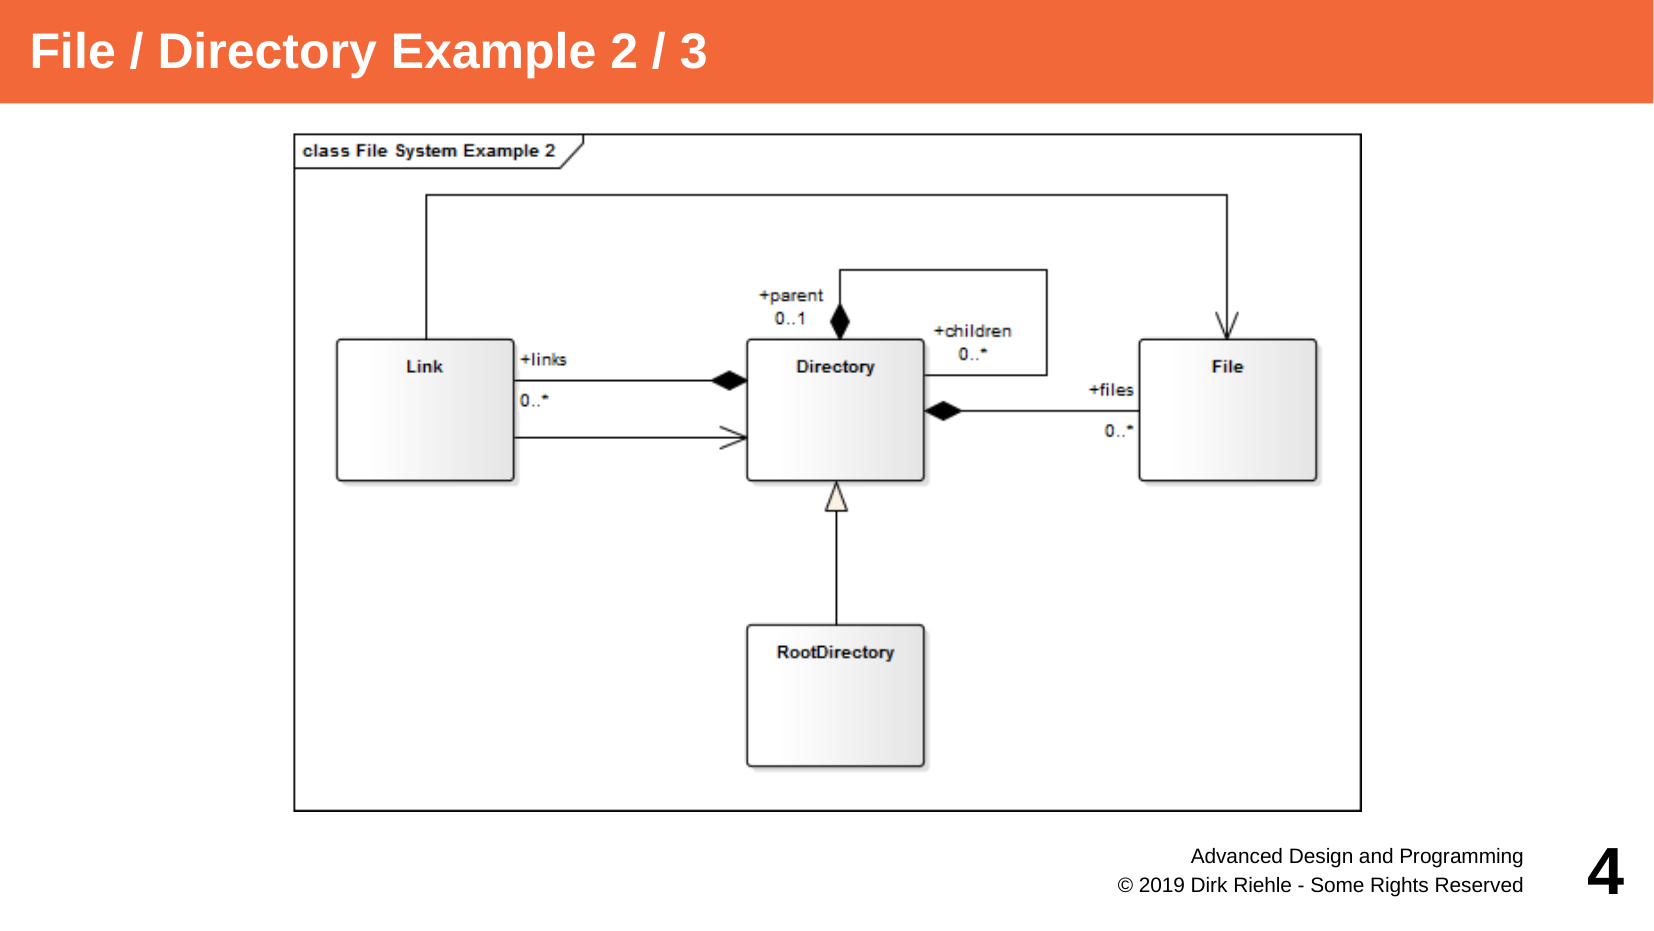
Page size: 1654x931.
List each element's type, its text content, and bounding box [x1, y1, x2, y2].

picture [292, 132, 1362, 813]
title File / Directory Example 2 / 3 [0, 0, 1654, 104]
